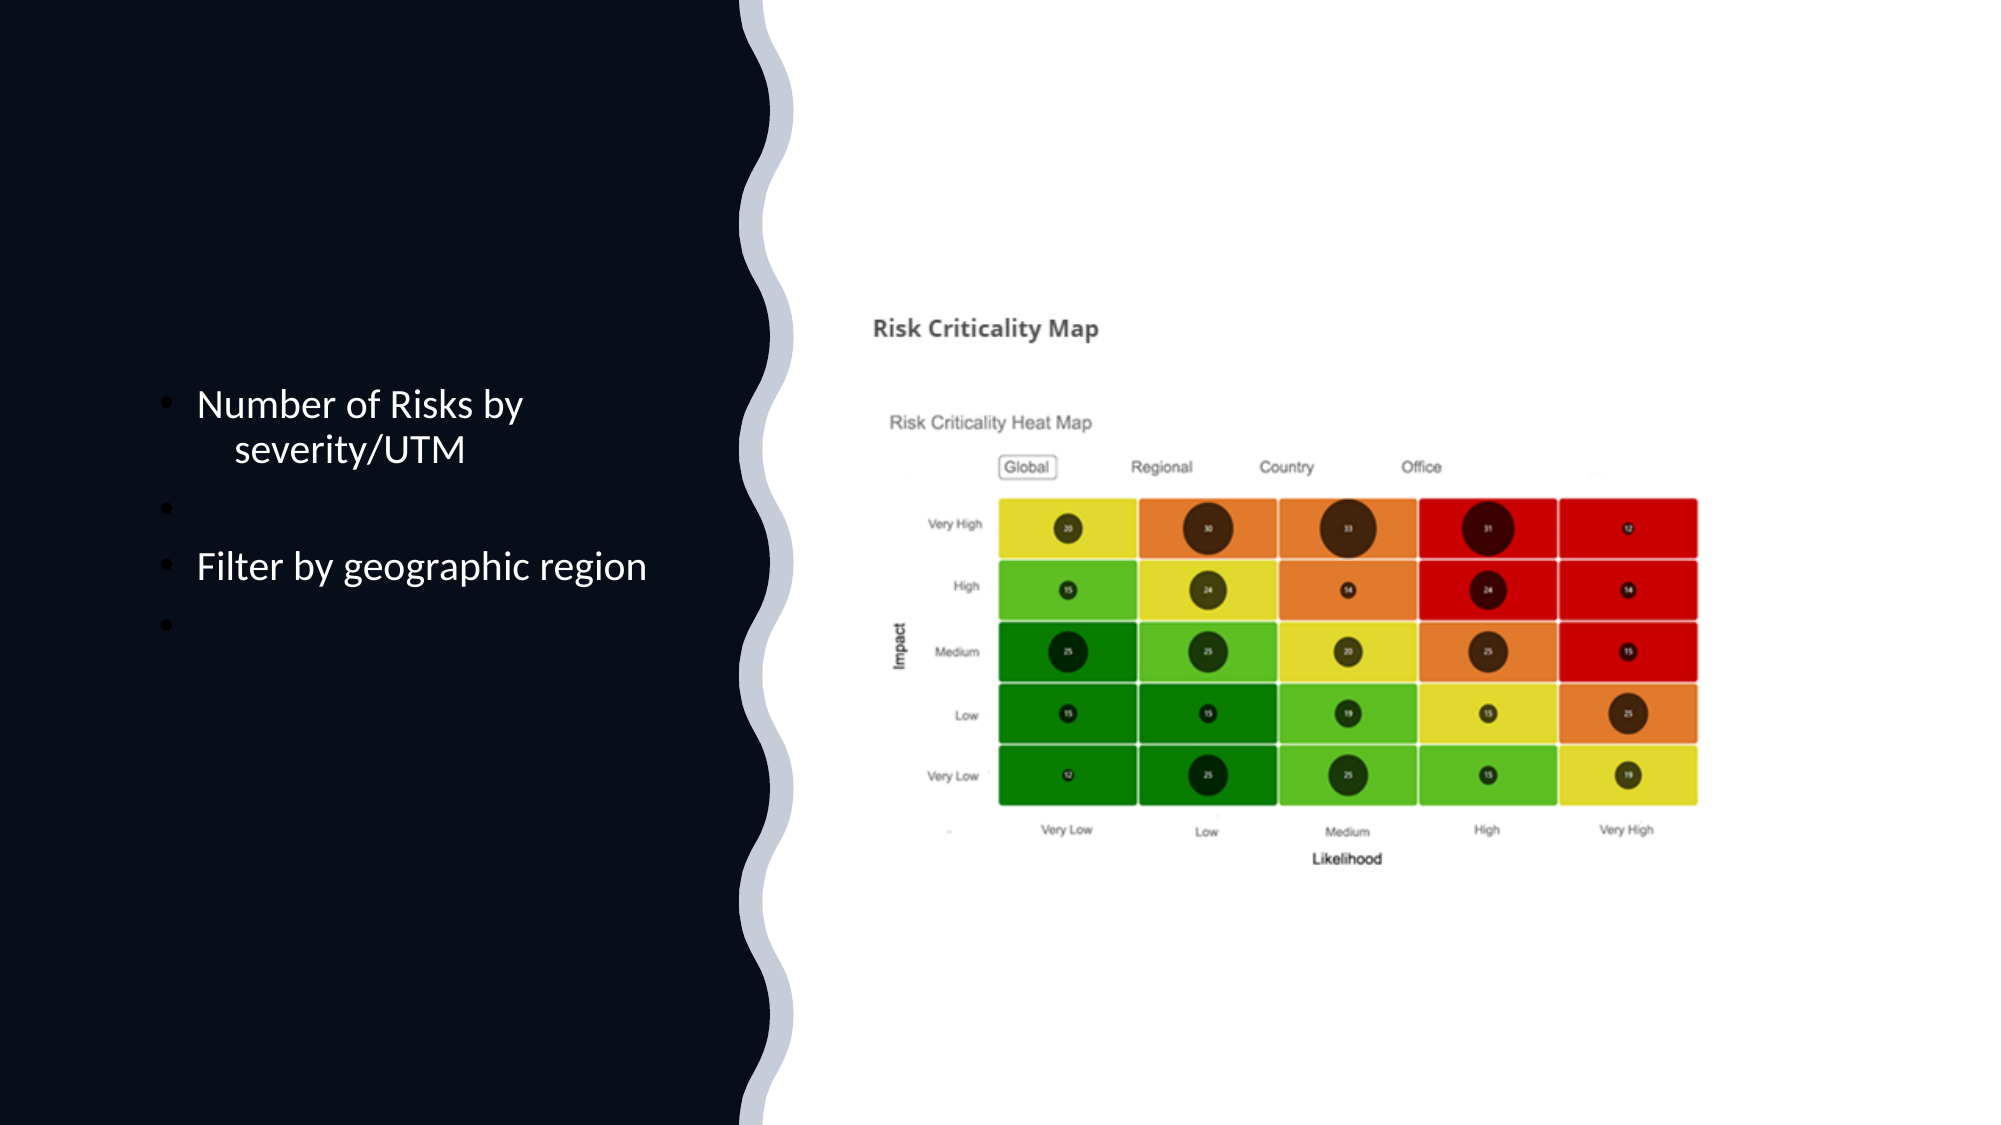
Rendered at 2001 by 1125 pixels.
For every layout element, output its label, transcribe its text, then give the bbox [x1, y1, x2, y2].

picture [858, 287, 1936, 912]
text_box [0, 0, 2000, 1125]
text_box Number of Risks by severity/UTM Filter by geographic region [125, 375, 681, 698]
